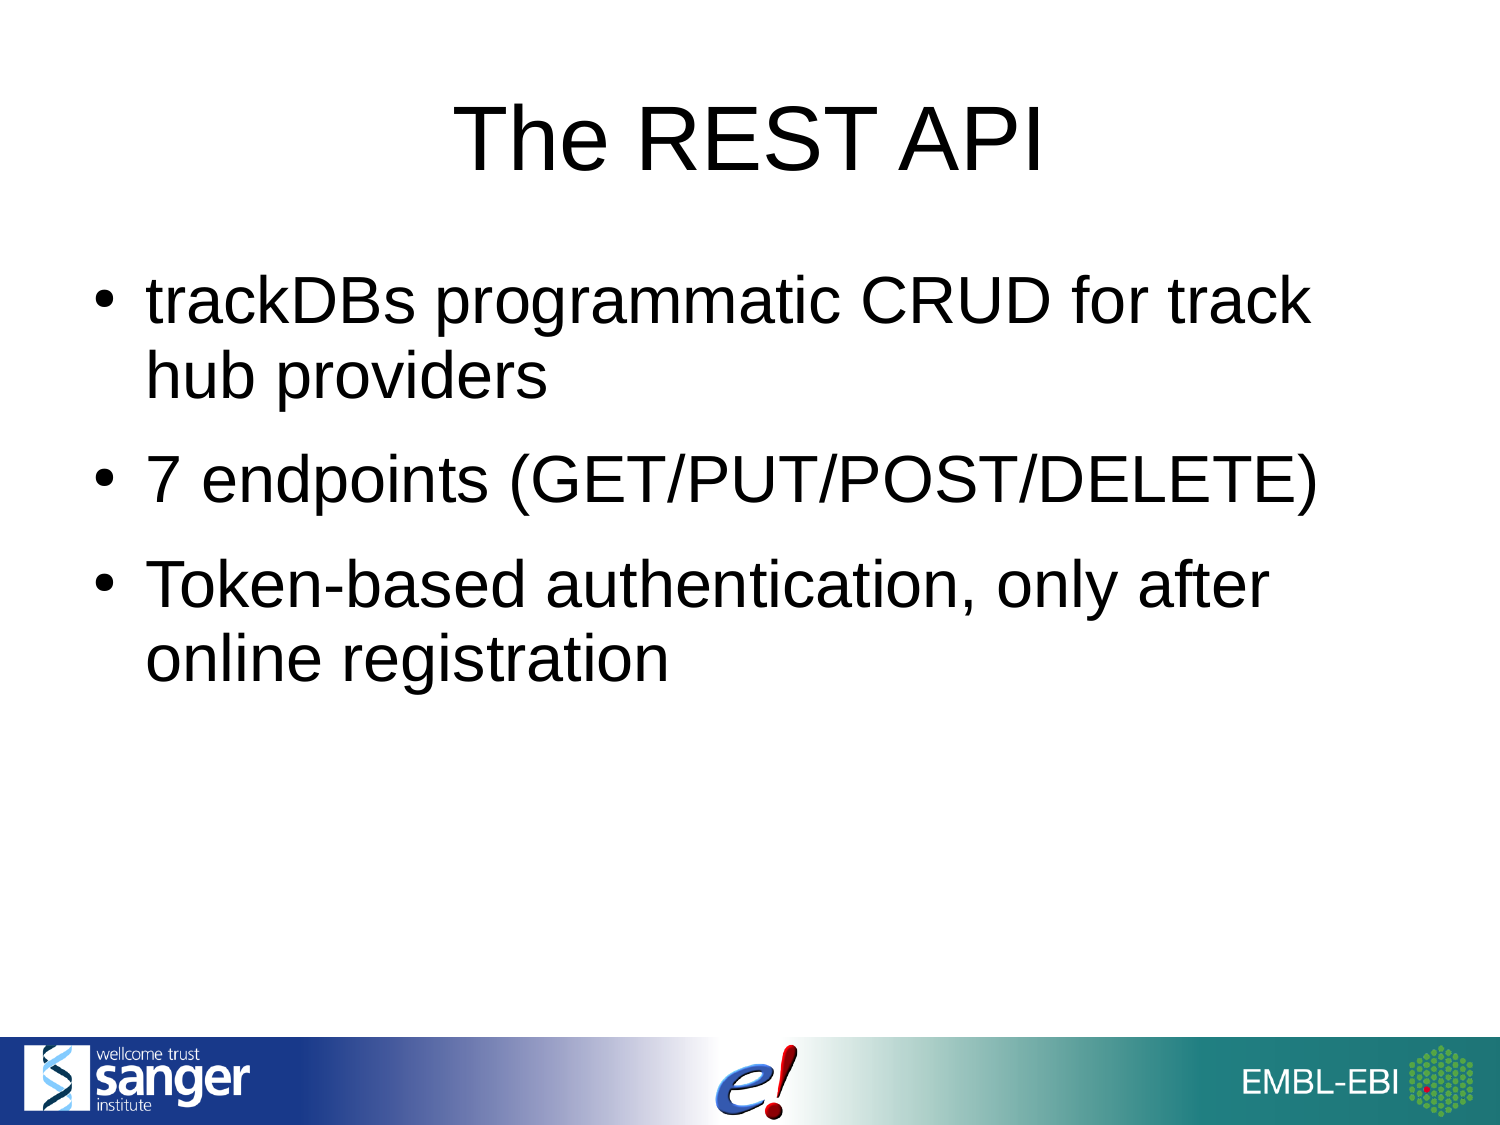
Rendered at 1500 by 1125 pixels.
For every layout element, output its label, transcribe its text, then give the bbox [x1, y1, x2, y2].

picture [0, 1037, 1500, 1125]
list trackDBs programmatic CRUD for track hub providers 7 endpoints (GET/PUT/POST/DELETE) Token-based authentication, only after online registration [75, 263, 1395, 916]
title The REST API [75, 44, 1425, 233]
